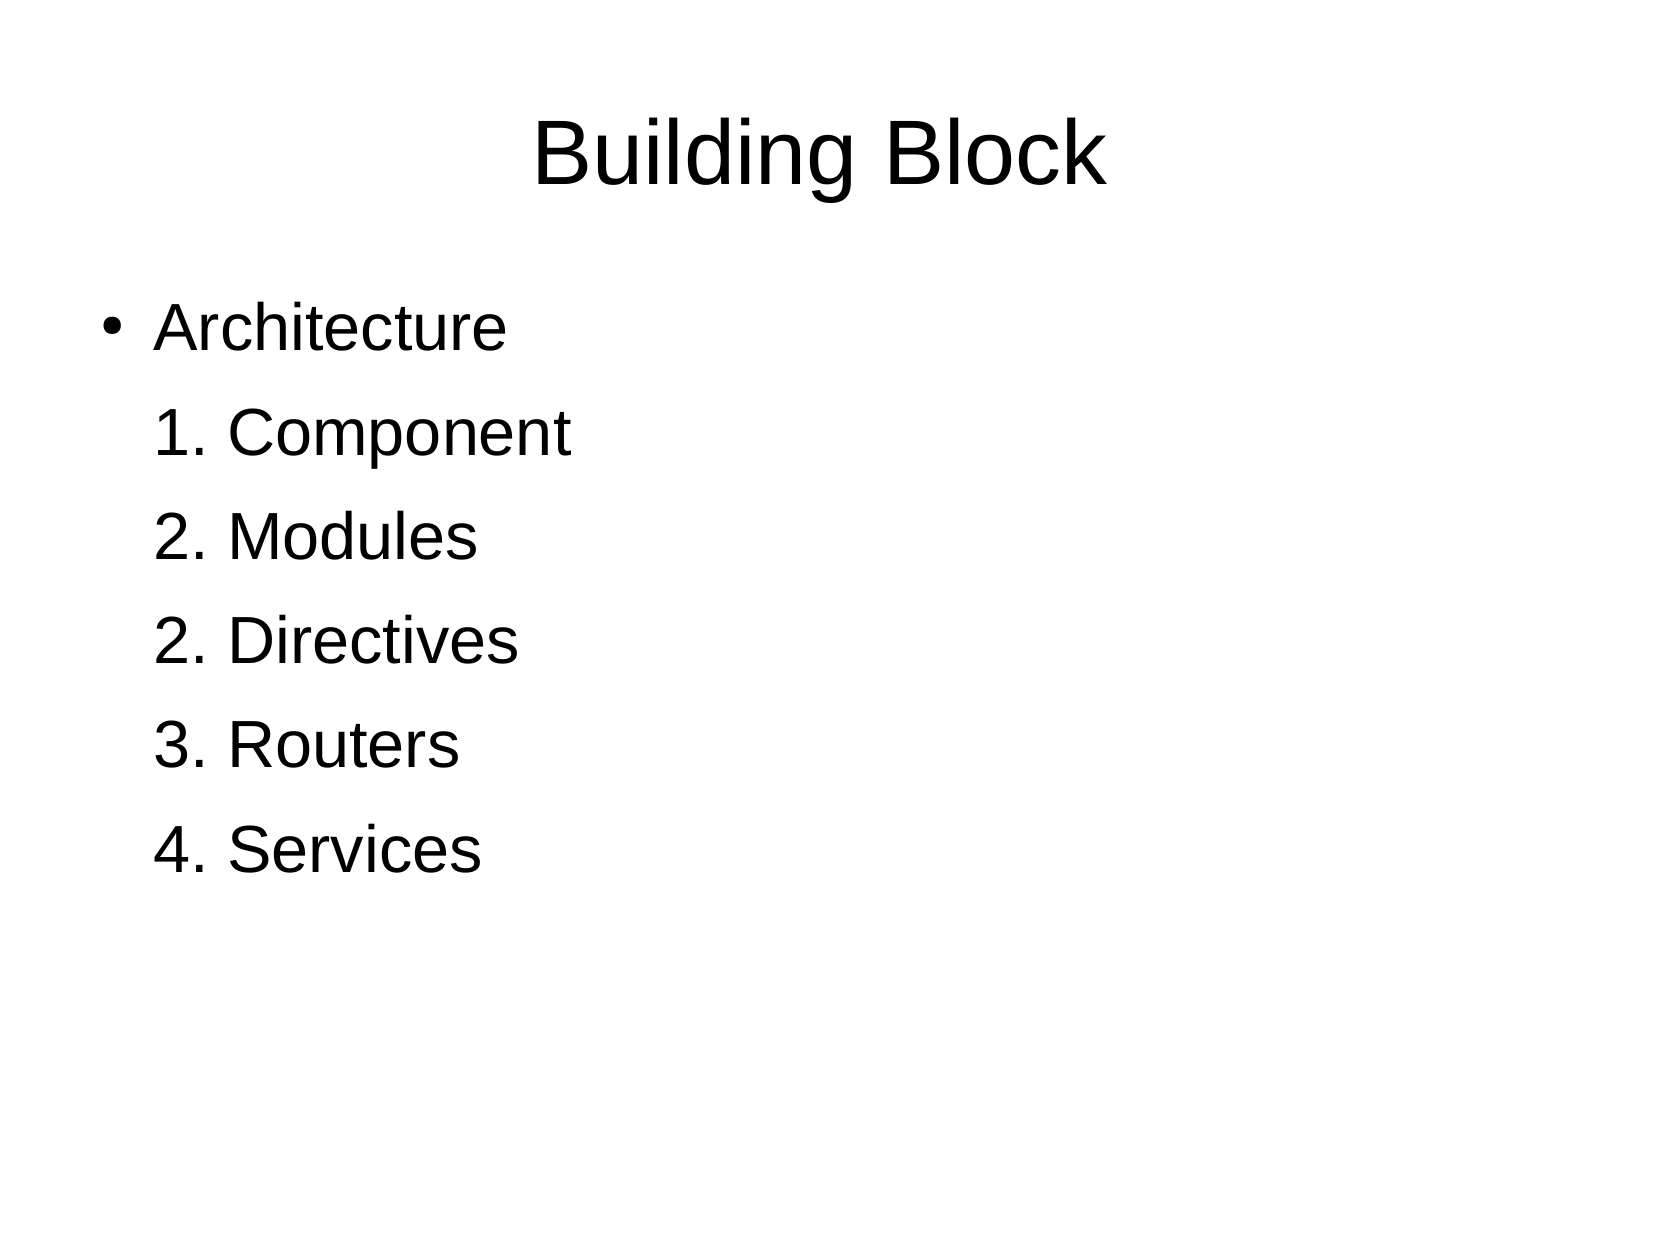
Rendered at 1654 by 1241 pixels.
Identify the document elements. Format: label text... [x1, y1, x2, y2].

list Architecture 1. Component 2. Modules 2. Directives 3. Routers 4. Services [82, 290, 1571, 1010]
title Building Block [82, 49, 1571, 257]
